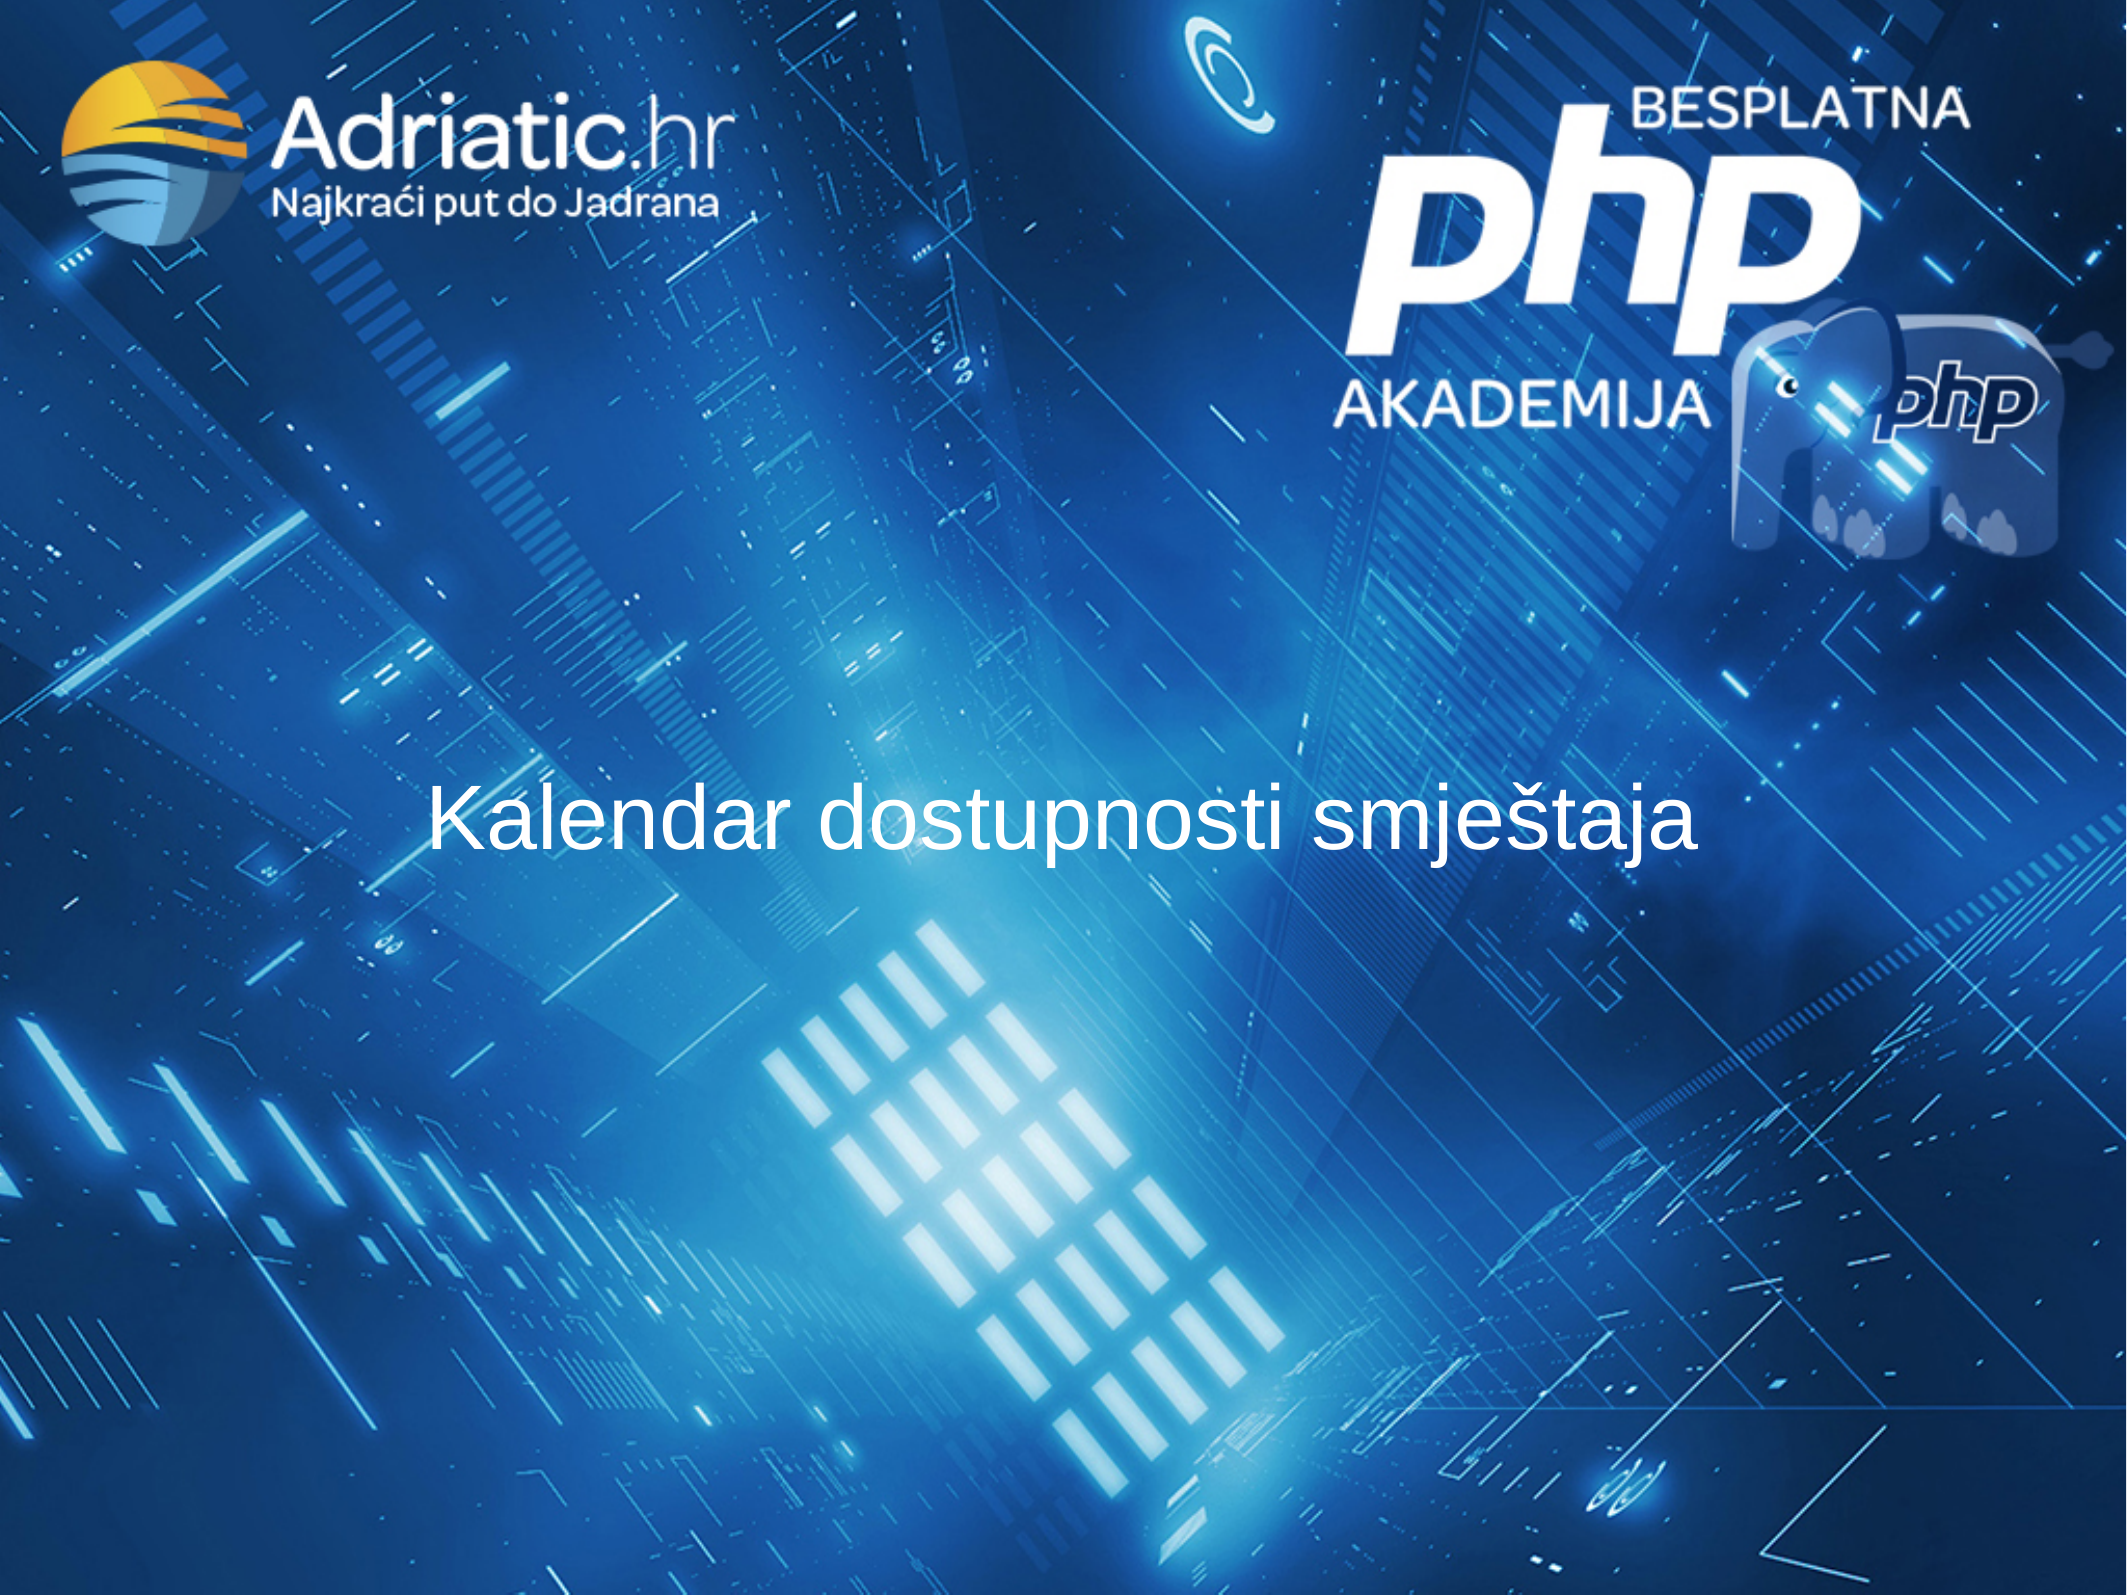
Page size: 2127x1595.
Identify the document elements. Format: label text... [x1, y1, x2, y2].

picture [0, 0, 2127, 1595]
title Kalendar dostupnosti smještaja [106, 685, 2020, 952]
